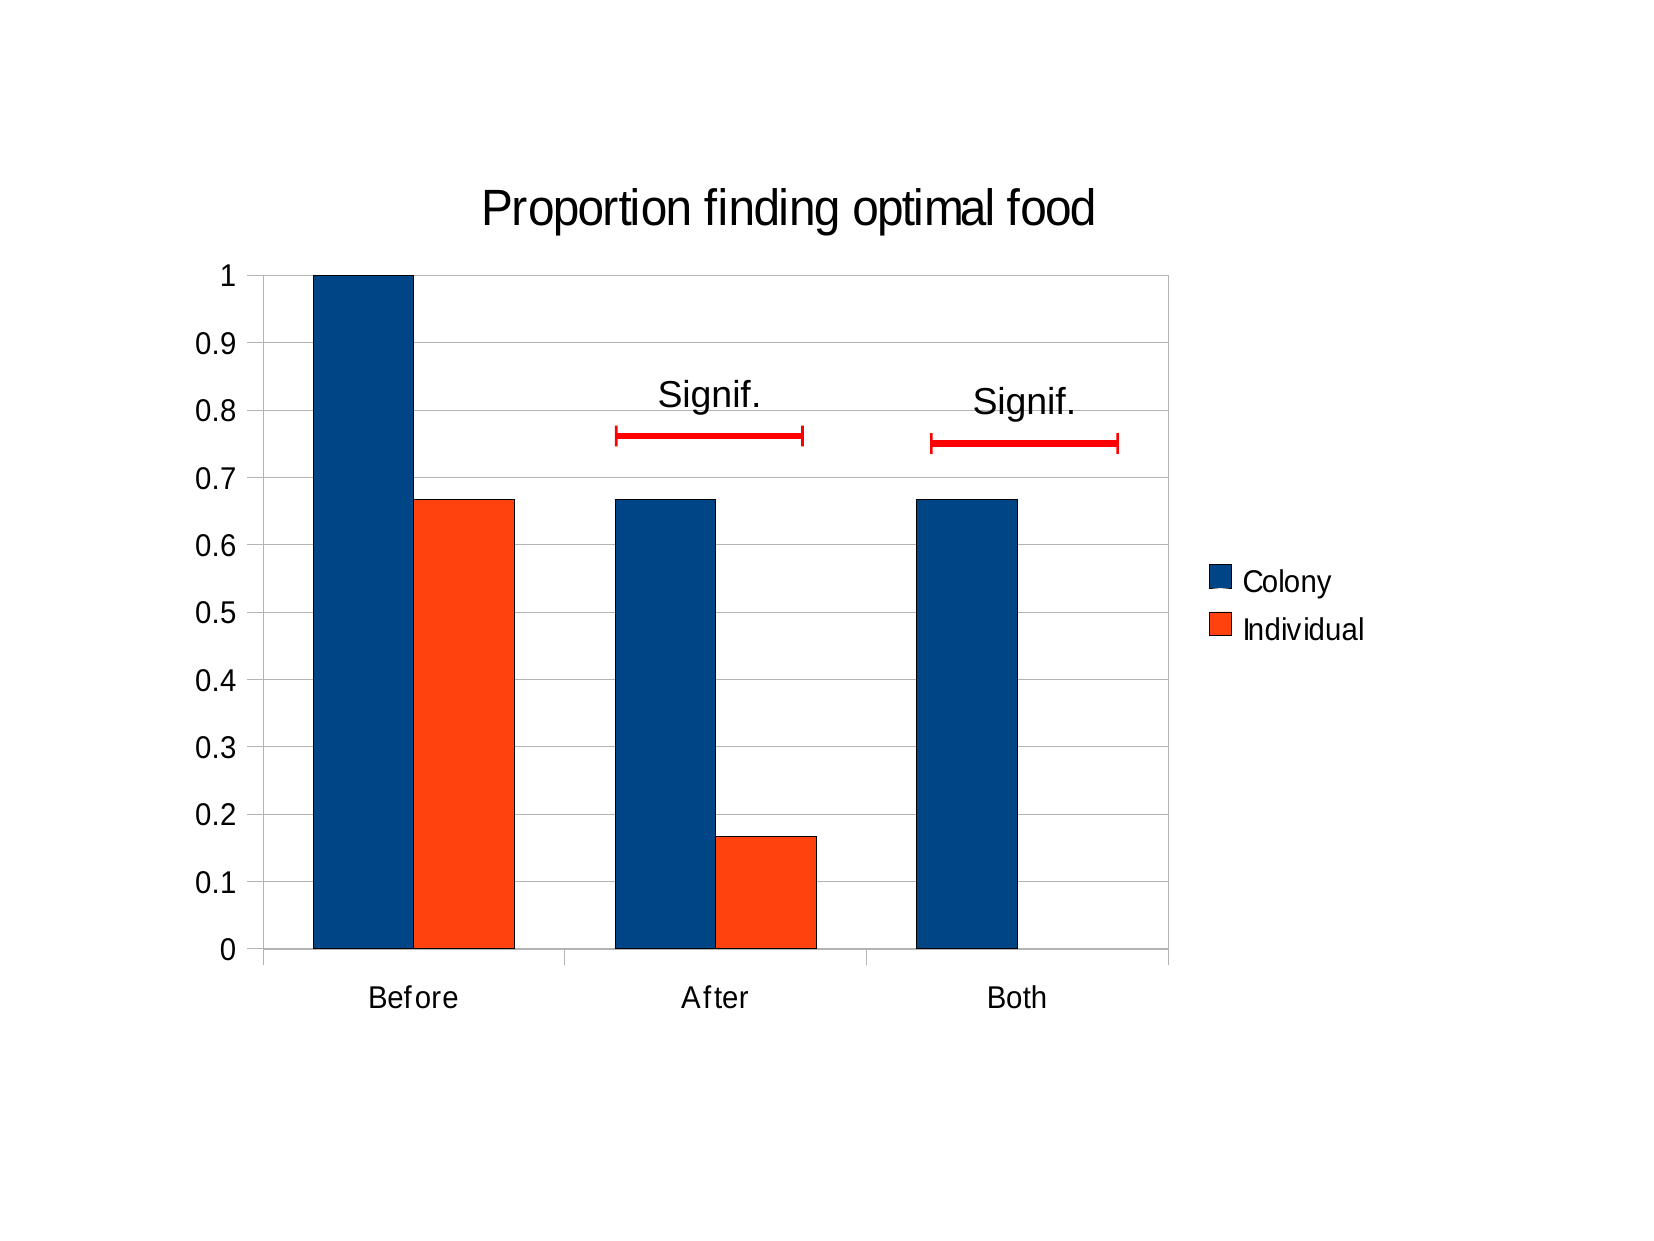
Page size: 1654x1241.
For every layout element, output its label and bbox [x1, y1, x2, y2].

picture [170, 158, 1407, 1049]
